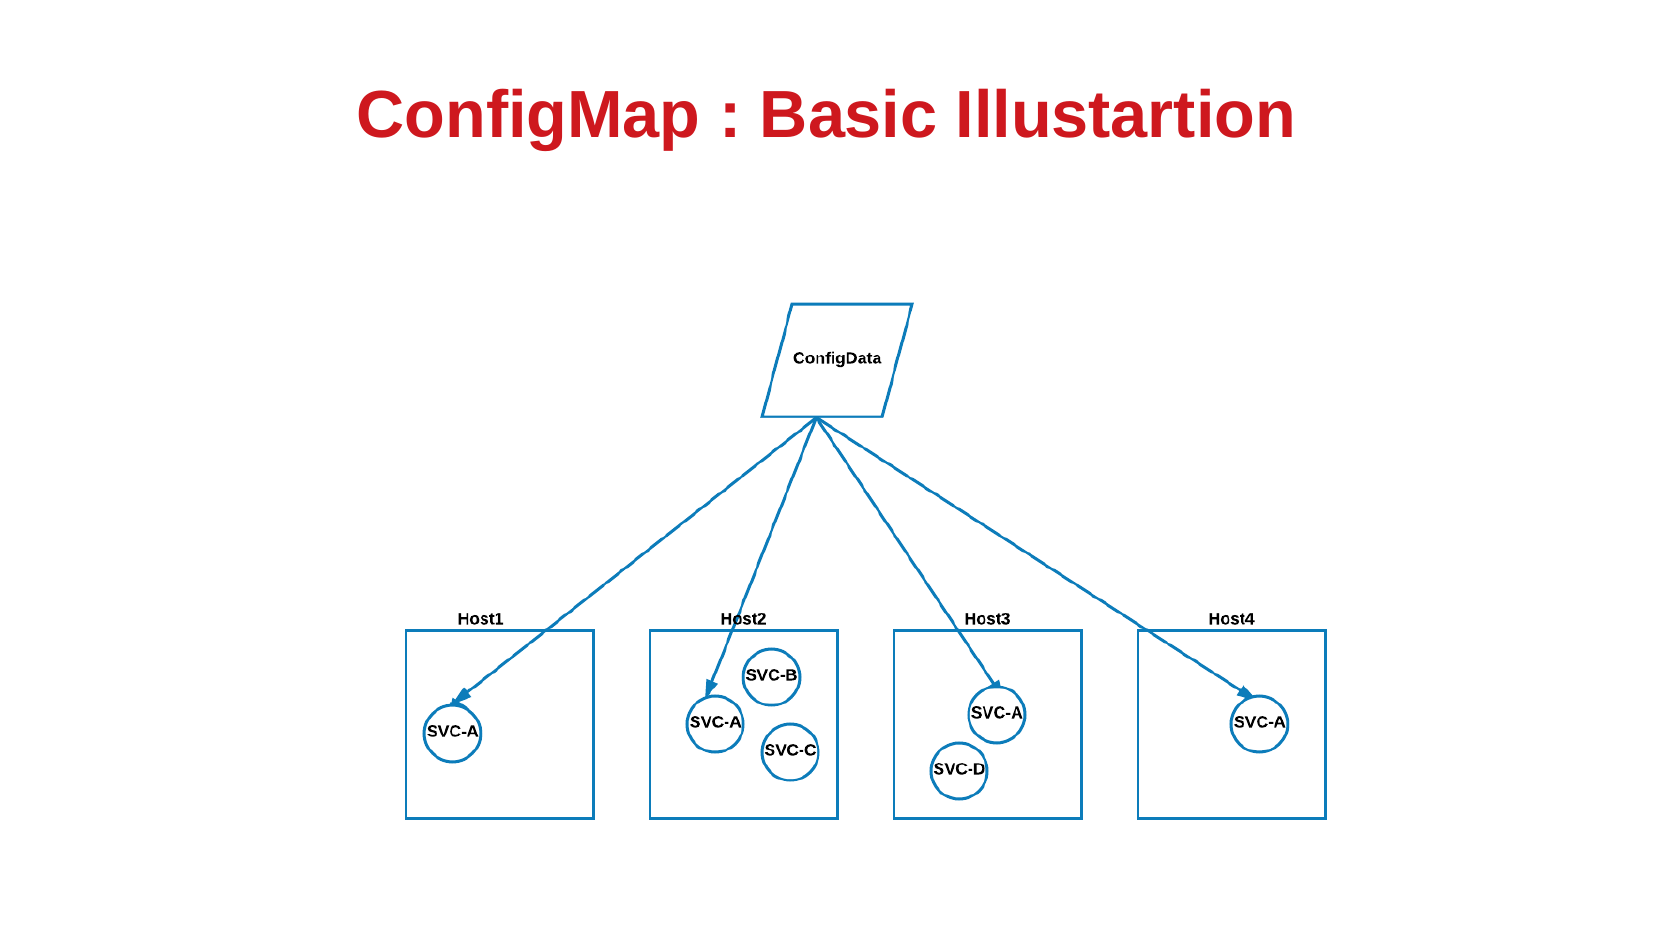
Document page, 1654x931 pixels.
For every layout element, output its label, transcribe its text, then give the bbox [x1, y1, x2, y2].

title ConfigMap : Basic Illustartion [82, 37, 1571, 193]
picture [330, 266, 1381, 856]
